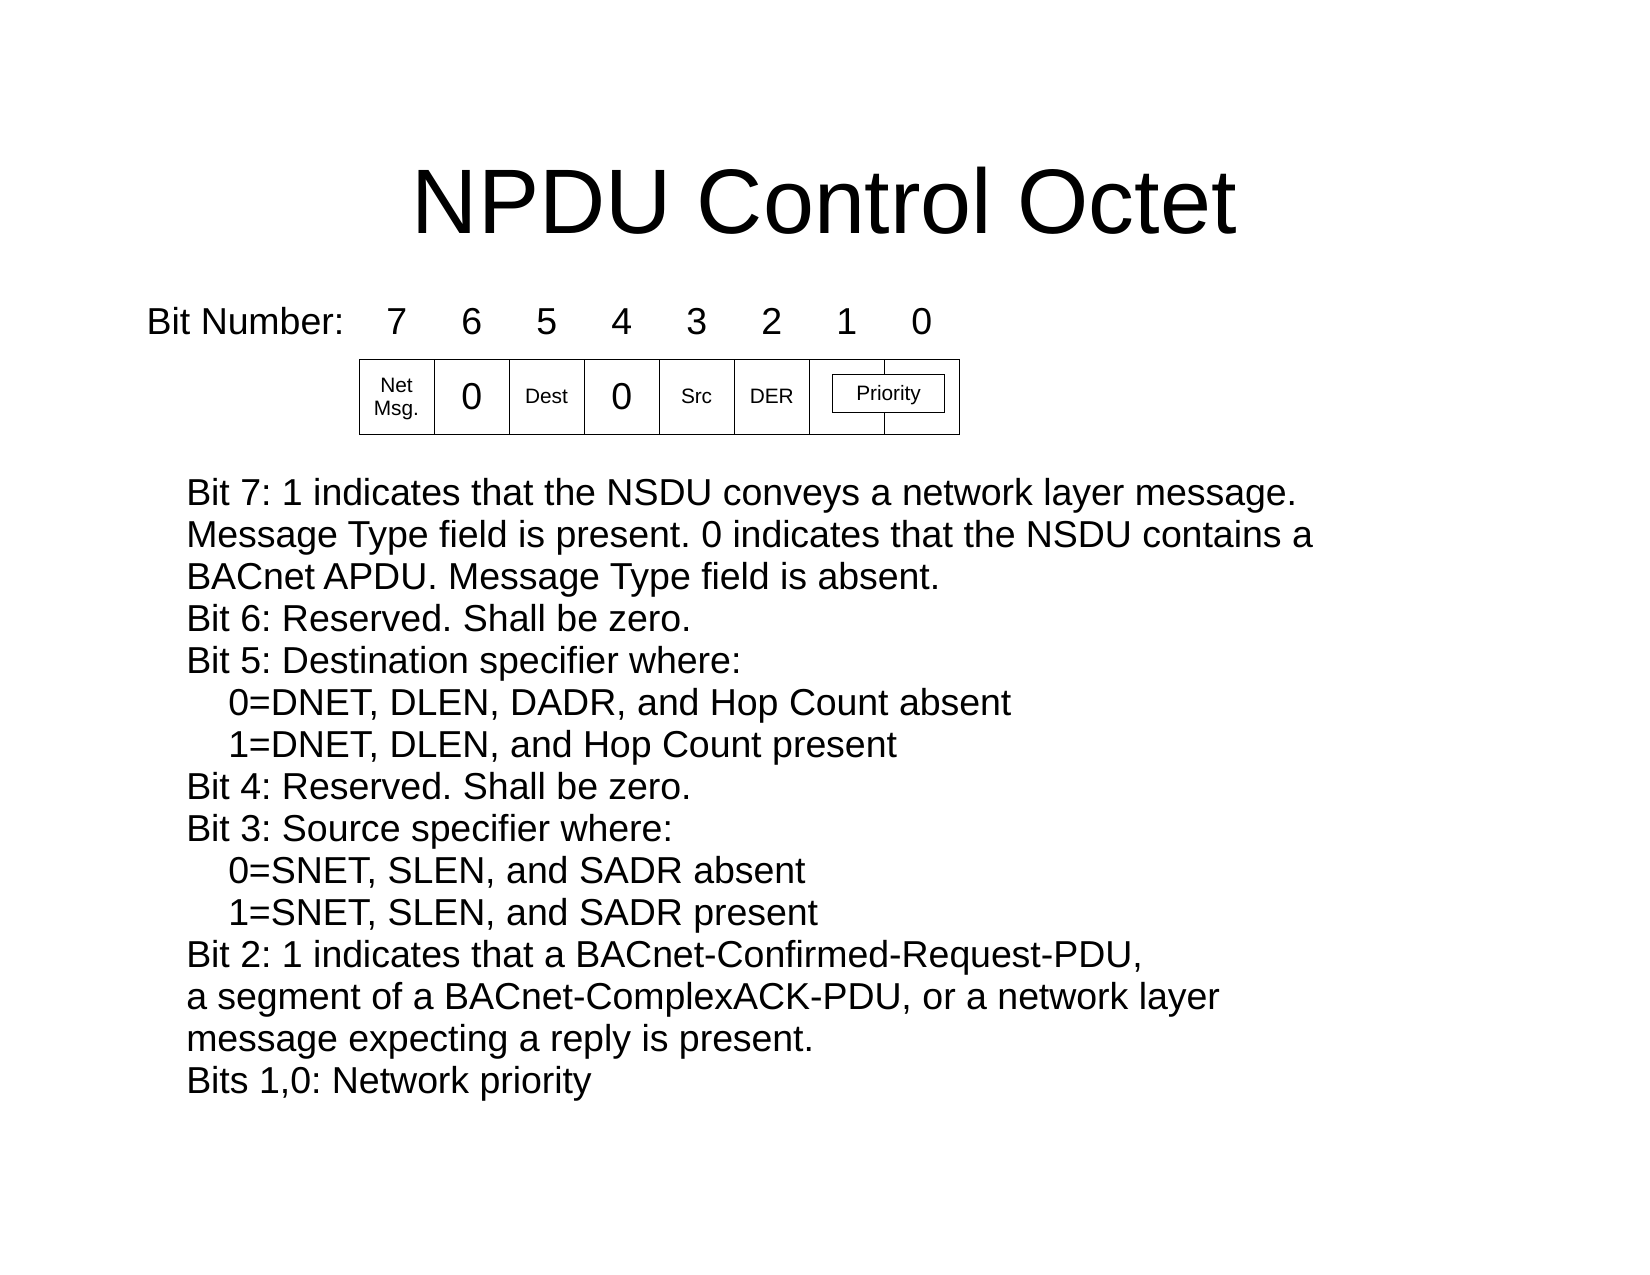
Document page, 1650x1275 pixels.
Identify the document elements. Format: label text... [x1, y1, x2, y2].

text_box 2 [734, 284, 809, 359]
text_box 1 [809, 359, 885, 435]
text_box Net Msg. [359, 359, 434, 435]
text_box Src [659, 359, 734, 435]
text_box DER [734, 359, 809, 435]
text_box Bit 7: 1 indicates that the NSDU conveys a network layer message. Message Type field is present. 0 indicates that the NSDU contains a BACnet APDU. Message Type field is absent. Bit 6: Reserved. Shall be zero. Bit 5: Destination specifier where: 0=DNET, DLEN, DADR, and Hop Count absent 1=DNET, DLEN, and Hop Count present Bit 4: Reserved. Shall be zero. Bit 3: Source specifier where: 0=SNET, SLEN, and SADR absent 1=SNET, SLEN, and SADR present Bit 2: 1 indicates that a BACnet-Confirmed-Request-PDU, a segment of a BACnet-ComplexACK-PDU, or a network layer message expecting a reply is present. Bits 1,0: Network priority [171, 464, 1410, 1110]
text_box 0 [885, 359, 960, 435]
text_box 0 [434, 359, 510, 435]
text_box 1 [809, 284, 885, 359]
text_box Dest [510, 359, 584, 435]
text_box 3 [659, 284, 734, 359]
text_box 0 [584, 359, 659, 435]
title NPDU Control Octet [135, 105, 1515, 299]
text_box Priority [832, 374, 945, 413]
text_box 6 [434, 284, 510, 359]
text_box 0 [885, 284, 960, 359]
text_box 5 [510, 284, 584, 359]
text_box 4 [584, 284, 659, 359]
text_box Bit Number: [59, 284, 360, 360]
text_box 7 [360, 284, 434, 359]
